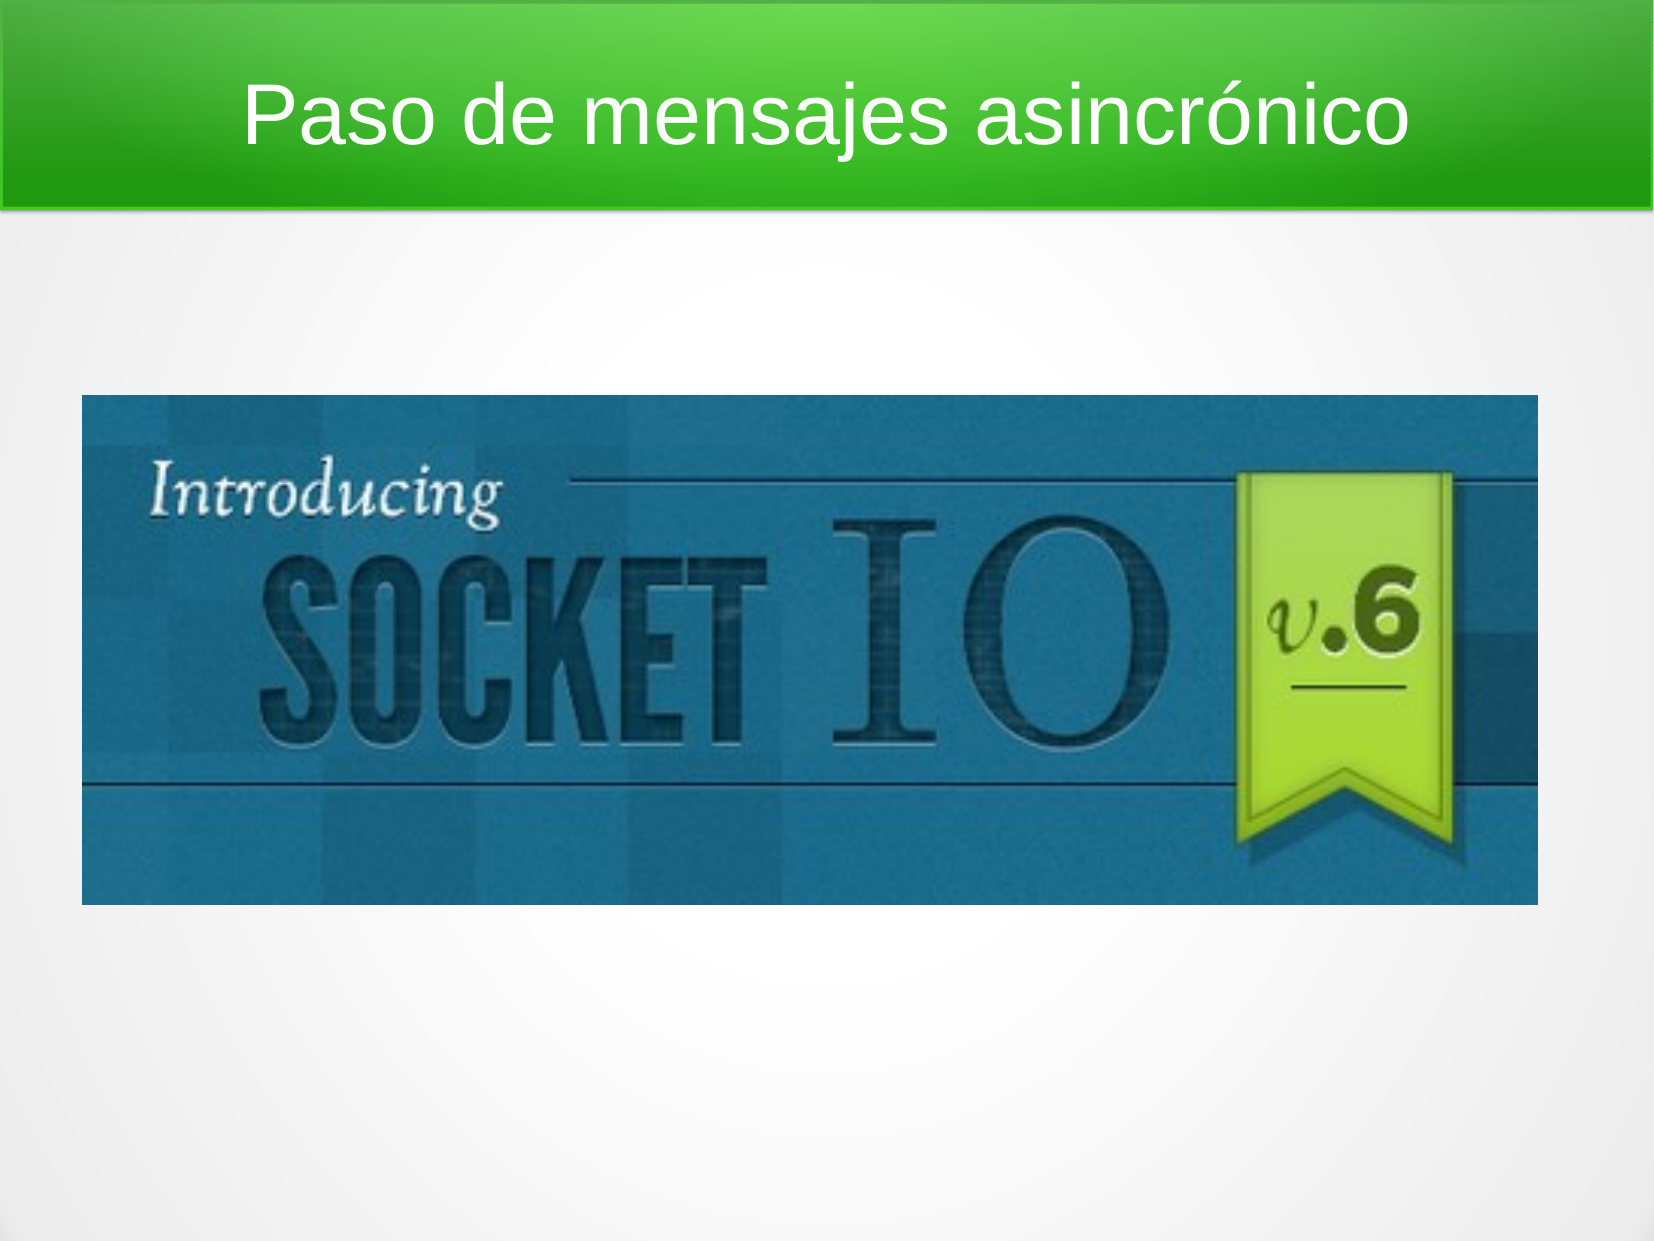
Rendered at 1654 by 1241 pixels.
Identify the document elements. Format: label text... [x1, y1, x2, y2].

picture [82, 395, 1538, 905]
title Paso de mensajes asincrónico [82, 49, 1571, 179]
